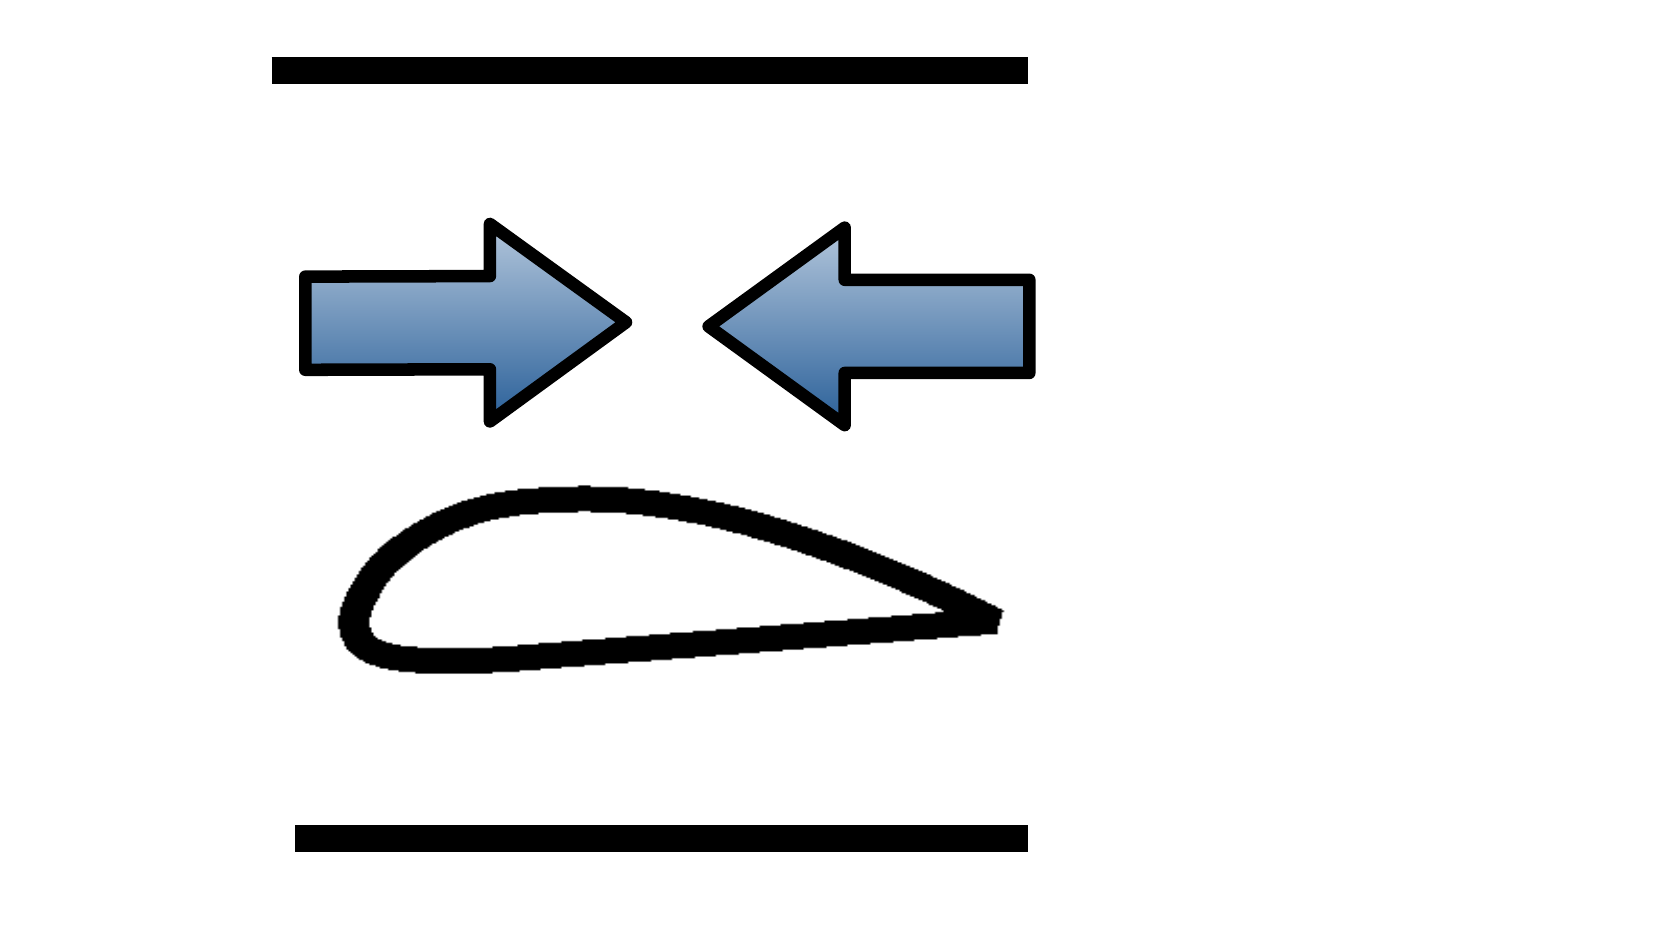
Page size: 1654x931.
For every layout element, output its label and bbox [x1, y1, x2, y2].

picture [301, 460, 1040, 698]
text_box [305, 223, 627, 422]
text_box [708, 227, 1030, 426]
